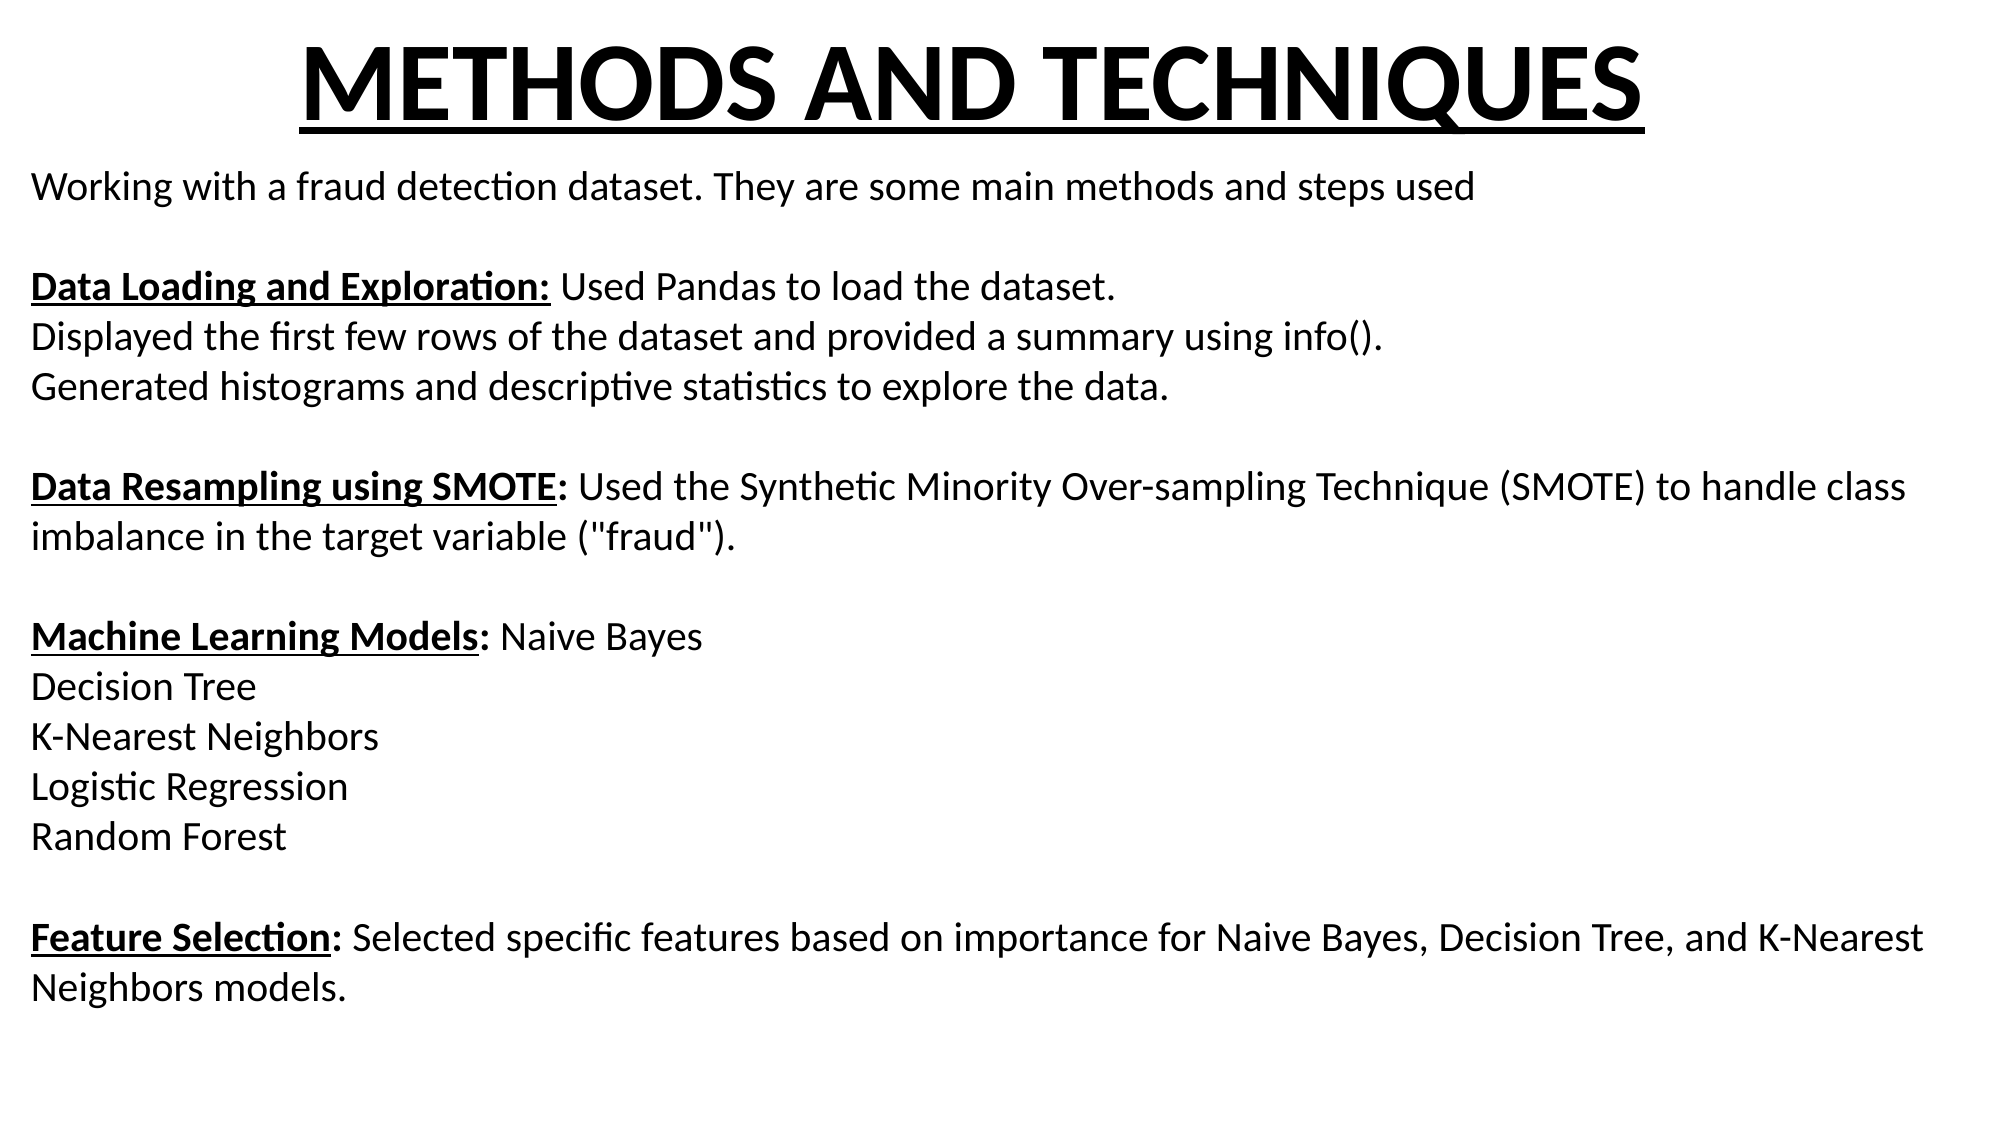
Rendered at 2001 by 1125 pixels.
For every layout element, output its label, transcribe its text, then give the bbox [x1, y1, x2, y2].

text_box Working with a fraud detection dataset. They are some main methods and steps used Data Loading and Exploration: Used Pandas to load the dataset. Displayed the first few rows of the dataset and provided a summary using info(). Generated histograms and descriptive statistics to explore the data. Data Resampling using SMOTE: Used the Synthetic Minority Over-sampling Technique (SMOTE) to handle class imbalance in the target variable ("fraud"). Machine Learning Models: Naive Bayes Decision Tree K-Nearest Neighbors Logistic Regression Random Forest Feature Selection: Selected specific features based on importance for Naive Bayes, Decision Tree, and K-Nearest Neighbors models. [15, 151, 1971, 1025]
text_box METHODS AND TECHNIQUES [284, 0, 1674, 151]
